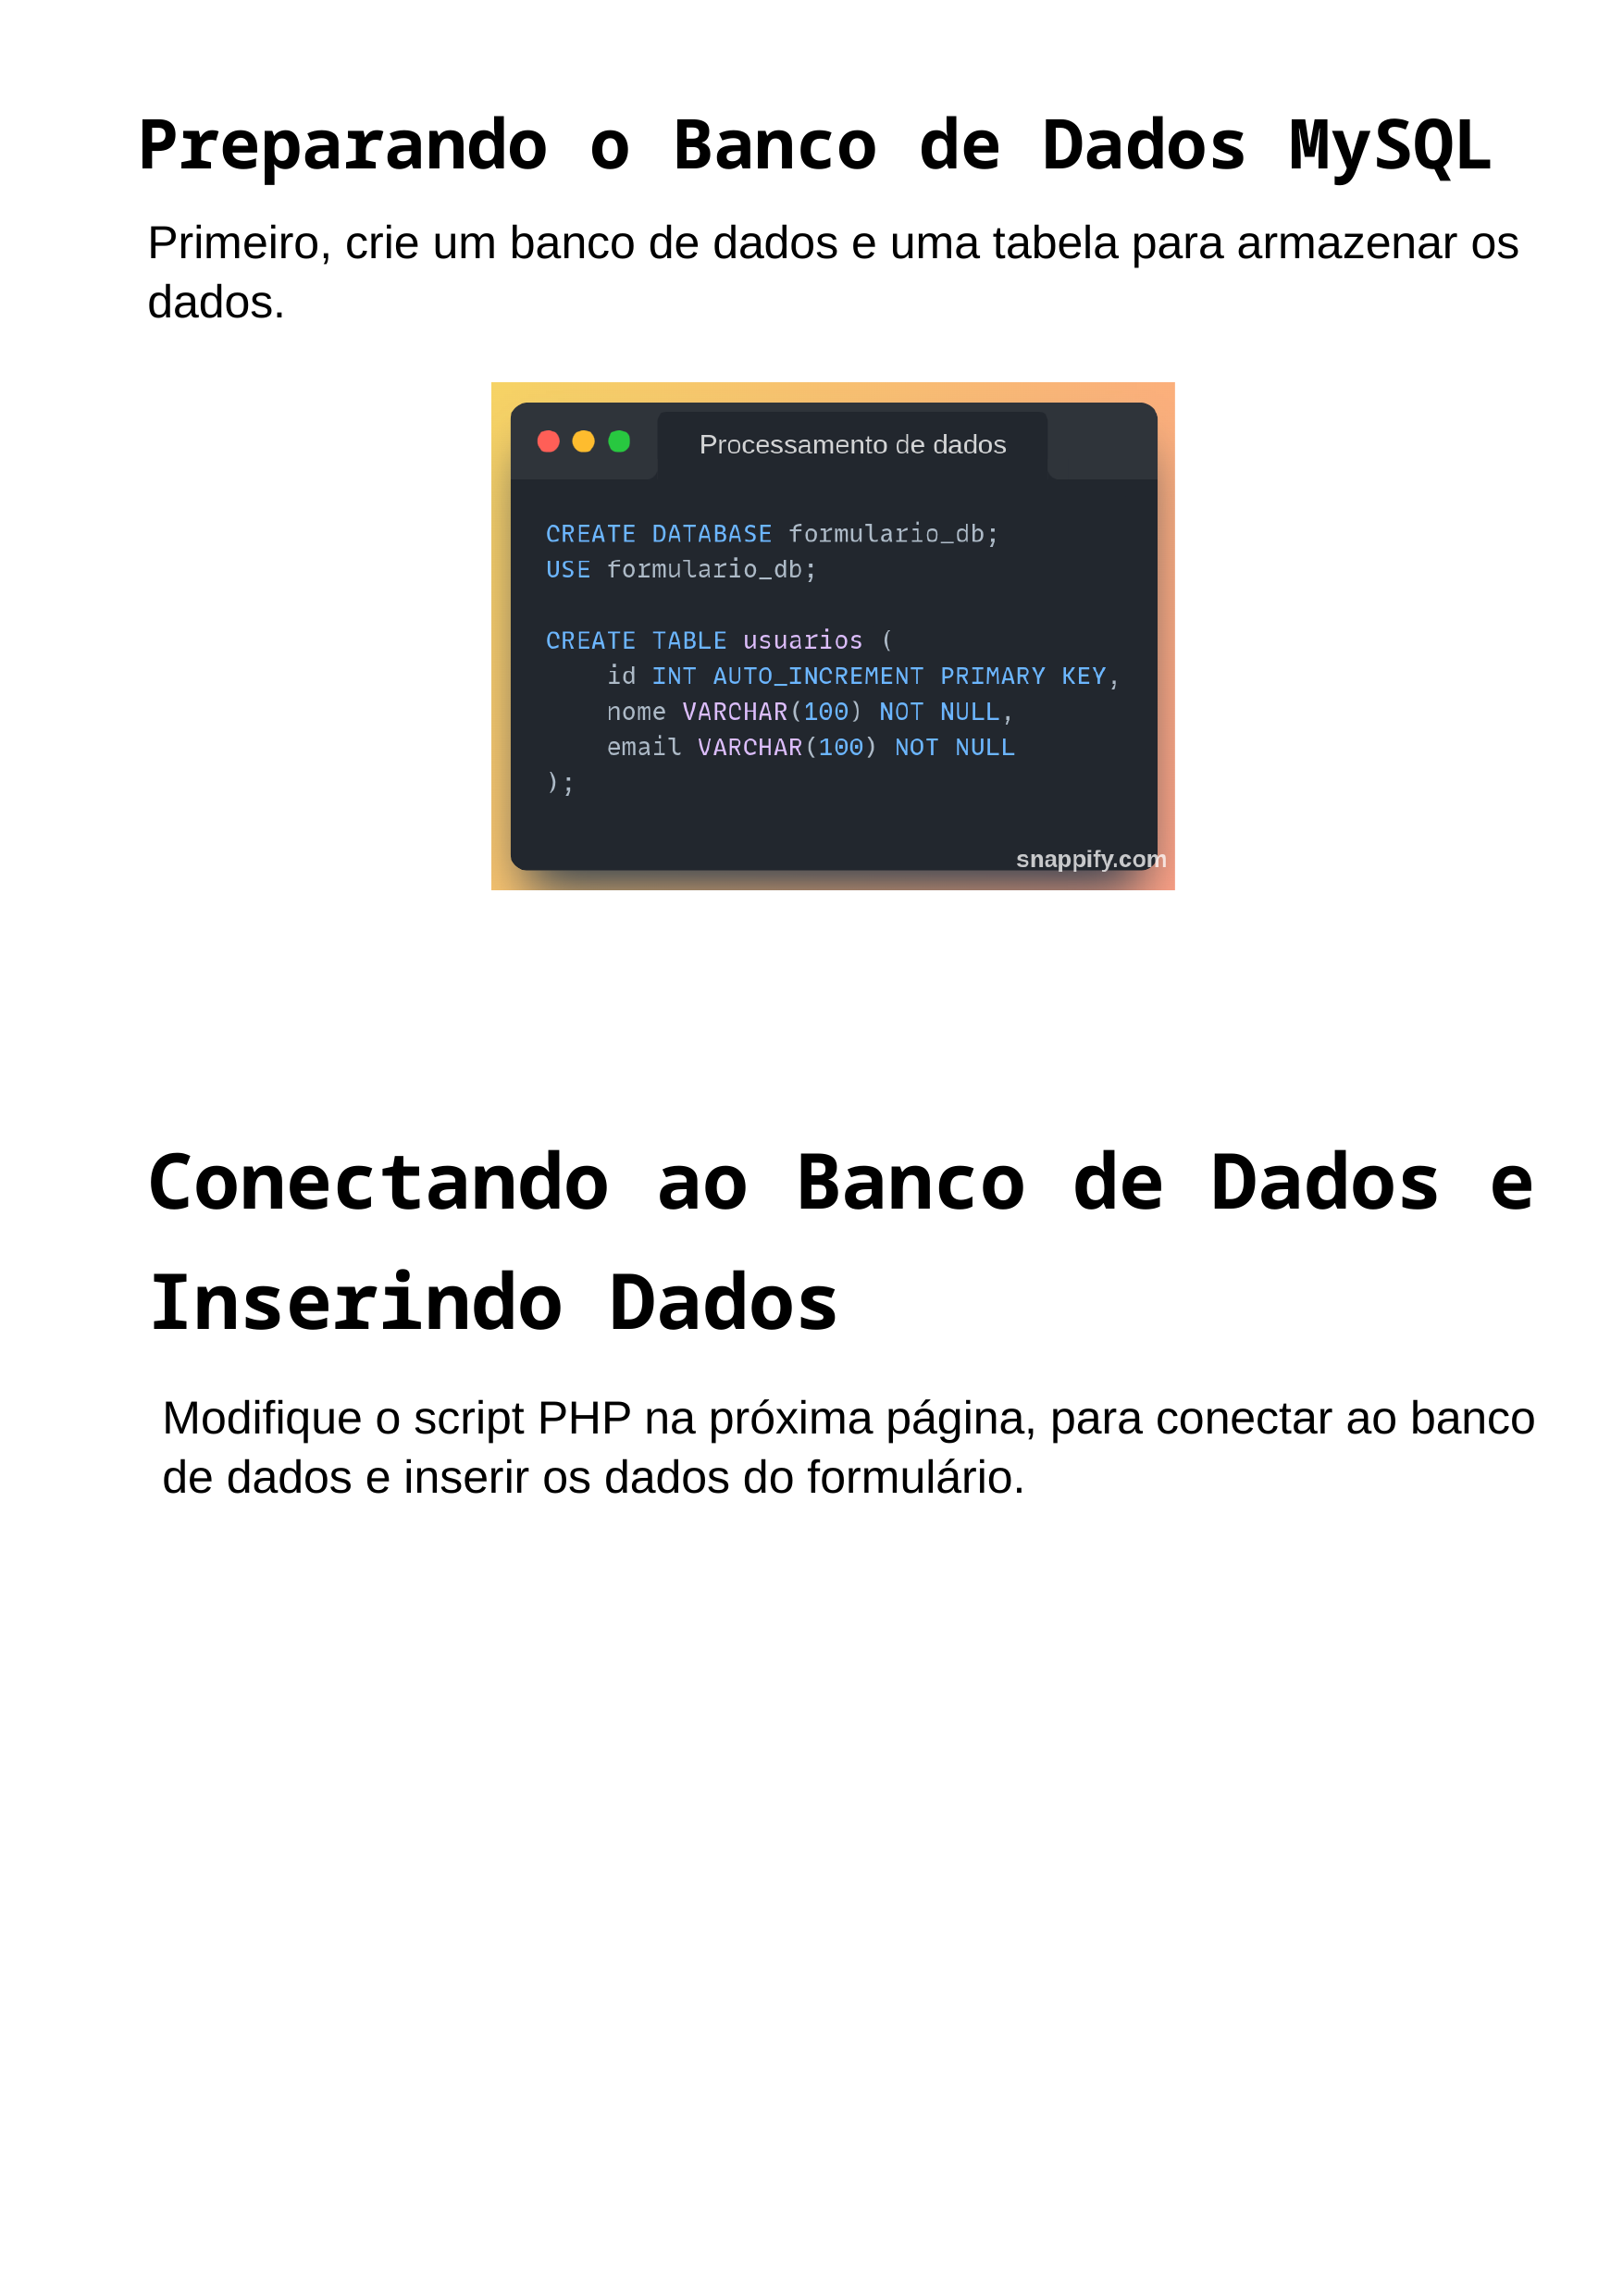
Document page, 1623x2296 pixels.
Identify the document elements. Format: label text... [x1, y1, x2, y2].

list Modifique o script PHP na próxima página, para conectar ao banco de dados e inserir os dados do formulário. [96, 1384, 1558, 1531]
list Conectando ao Banco de Dados e Inserindo Dados [81, 1111, 1543, 1367]
list Preparando o Banco de Dados MySQL [81, 81, 1543, 192]
list Primeiro, crie um banco de dados e uma tabela para armazenar os dados. [81, 208, 1543, 355]
picture [491, 382, 1175, 890]
